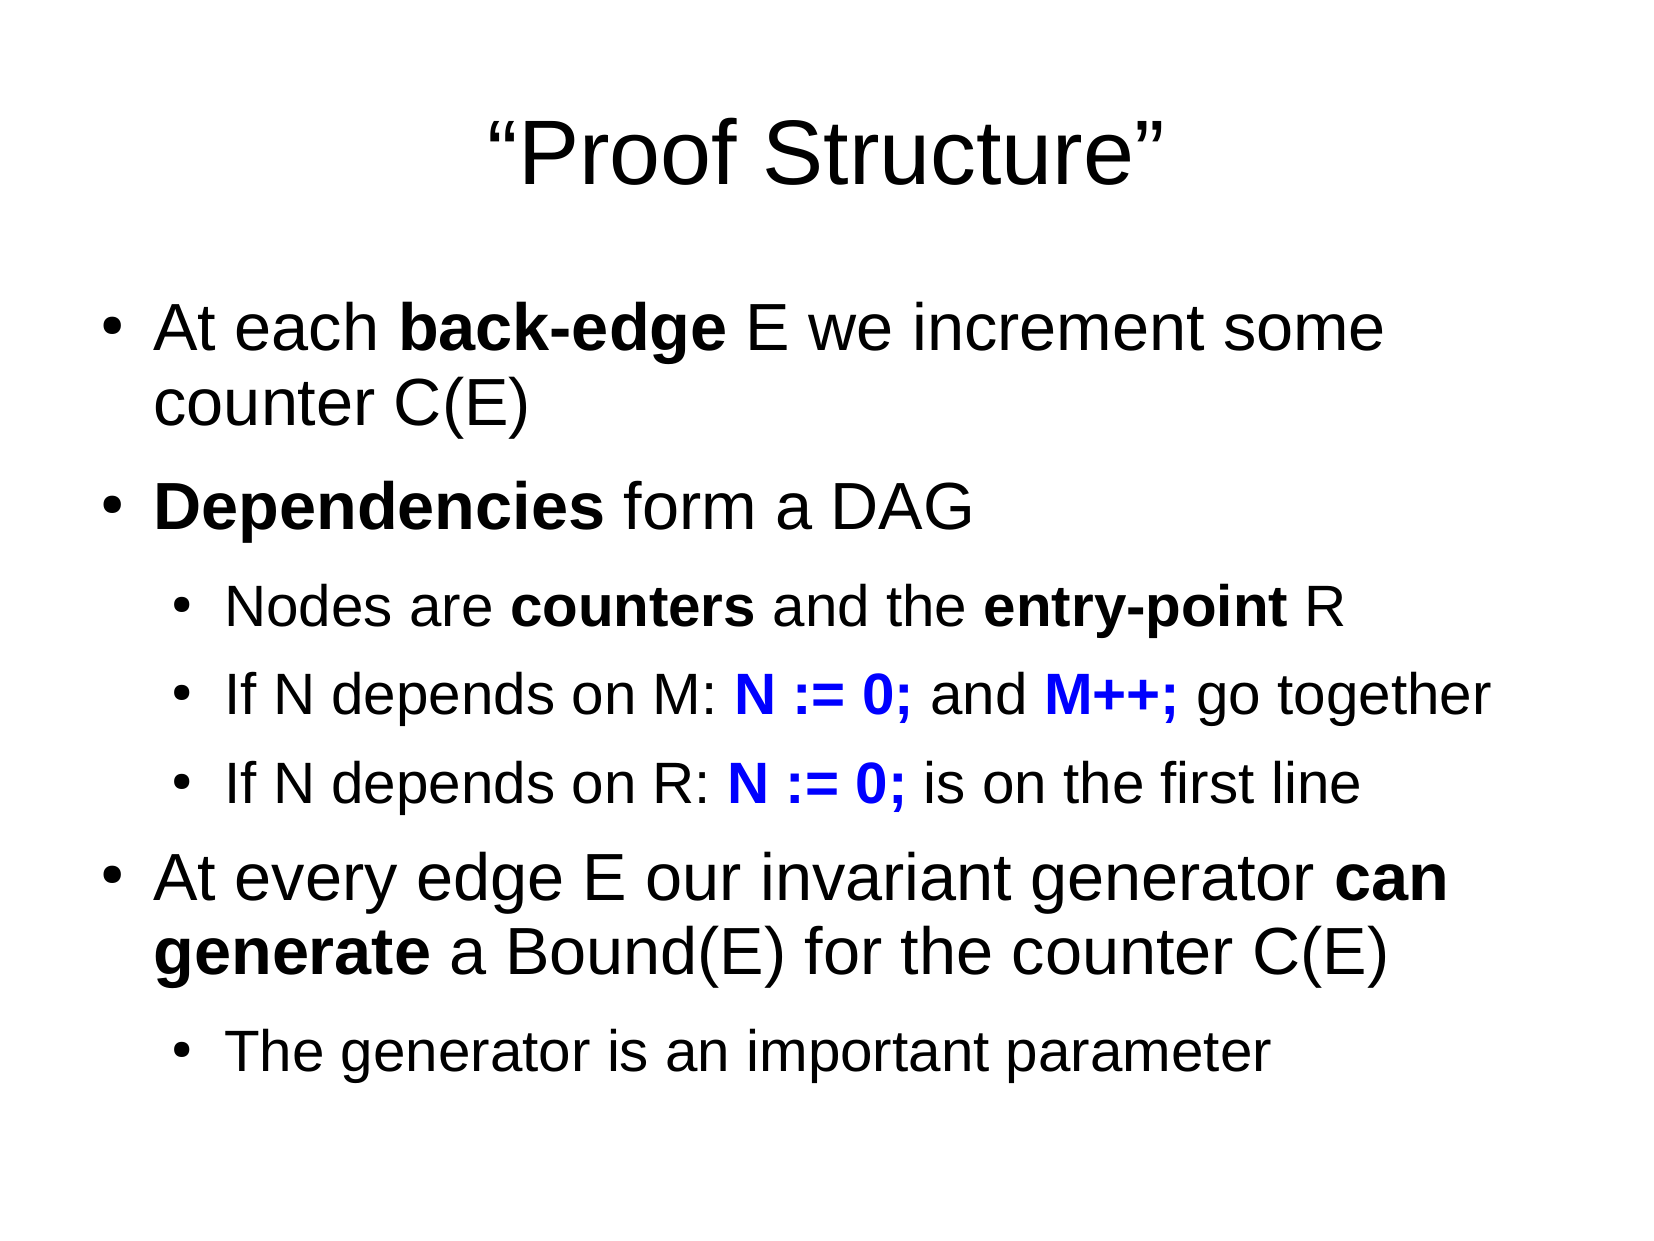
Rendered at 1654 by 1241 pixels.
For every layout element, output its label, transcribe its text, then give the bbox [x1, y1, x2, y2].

list At each back-edge E we increment some counter C(E) Dependencies form a DAG Nodes are counters and the entry-point R If N depends on M: N := 0; and M++; go together If N depends on R: N := 0; is on the first line At every edge E our invariant generator can generate a Bound(E) for the counter C(E) The generator is an important parameter [82, 290, 1571, 1109]
title “Proof Structure” [82, 56, 1571, 250]
